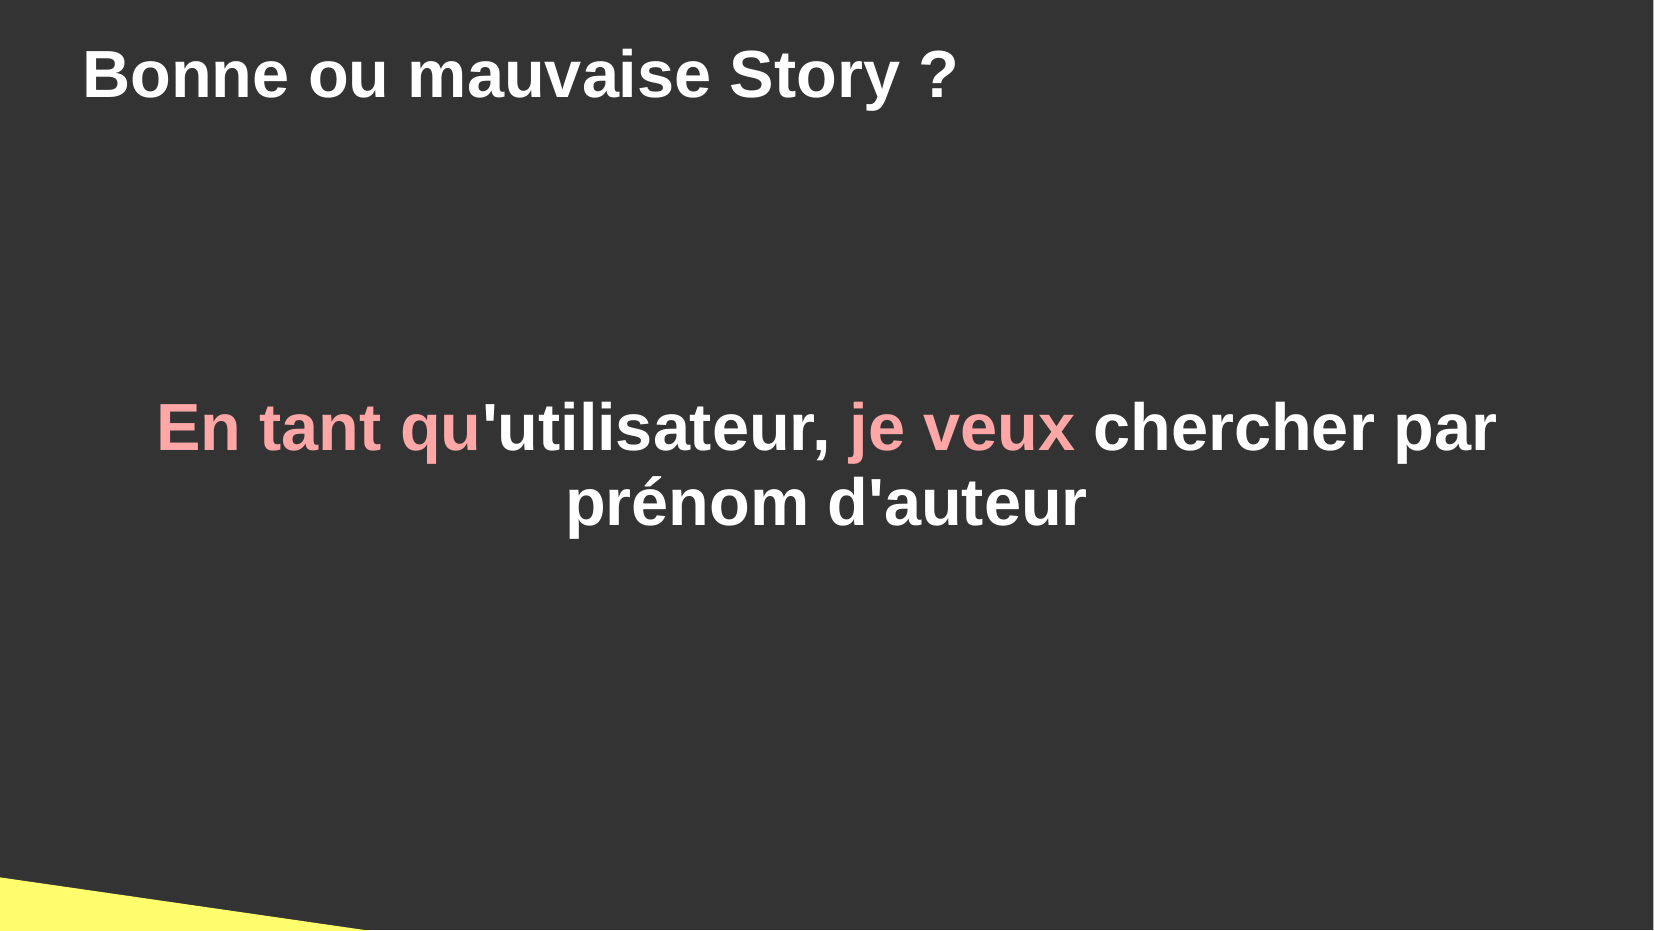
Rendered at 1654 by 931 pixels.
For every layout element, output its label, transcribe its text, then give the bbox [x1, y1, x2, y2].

text_box [0, 877, 372, 931]
title Bonne ou mauvaise Story ? [82, 37, 1571, 122]
title En tant qu'utilisateur, je veux chercher par prénom d'auteur [31, 367, 1622, 563]
